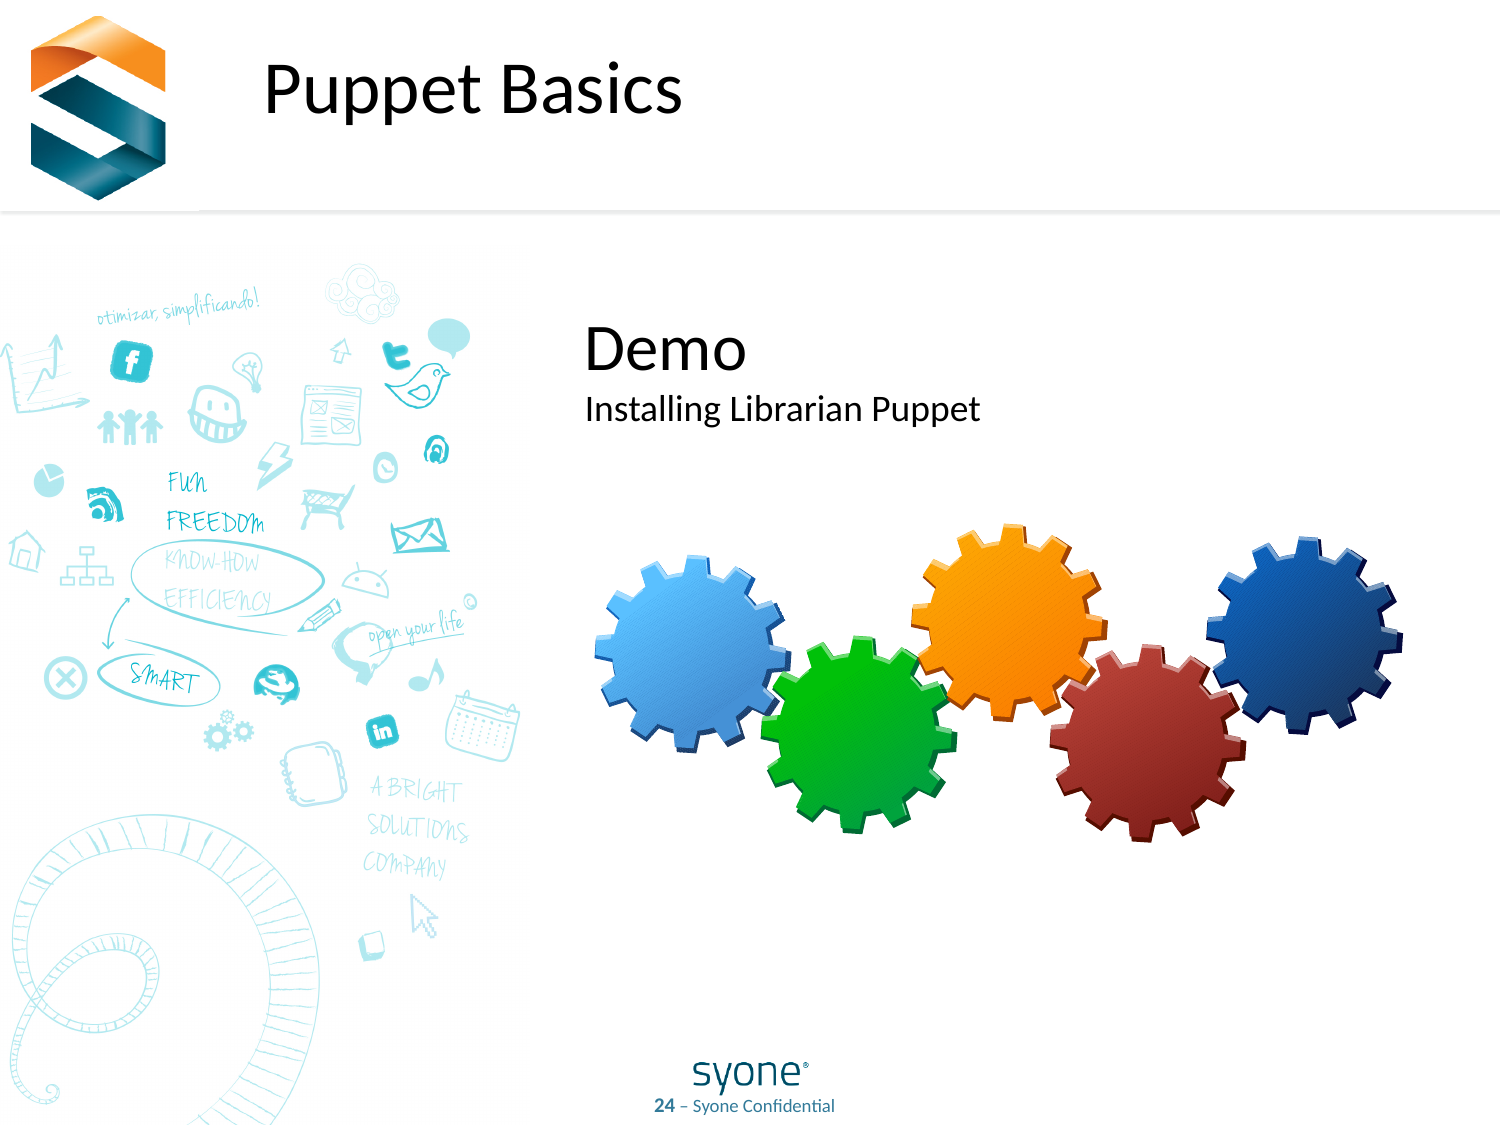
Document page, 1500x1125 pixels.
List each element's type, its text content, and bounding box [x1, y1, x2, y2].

picture [578, 507, 1420, 863]
picture [687, 1056, 813, 1098]
picture [0, 245, 530, 1125]
title Puppet Basics [248, 37, 1355, 129]
picture [0, 0, 1500, 219]
title Demo Installing Librarian Puppet [569, 307, 1440, 425]
